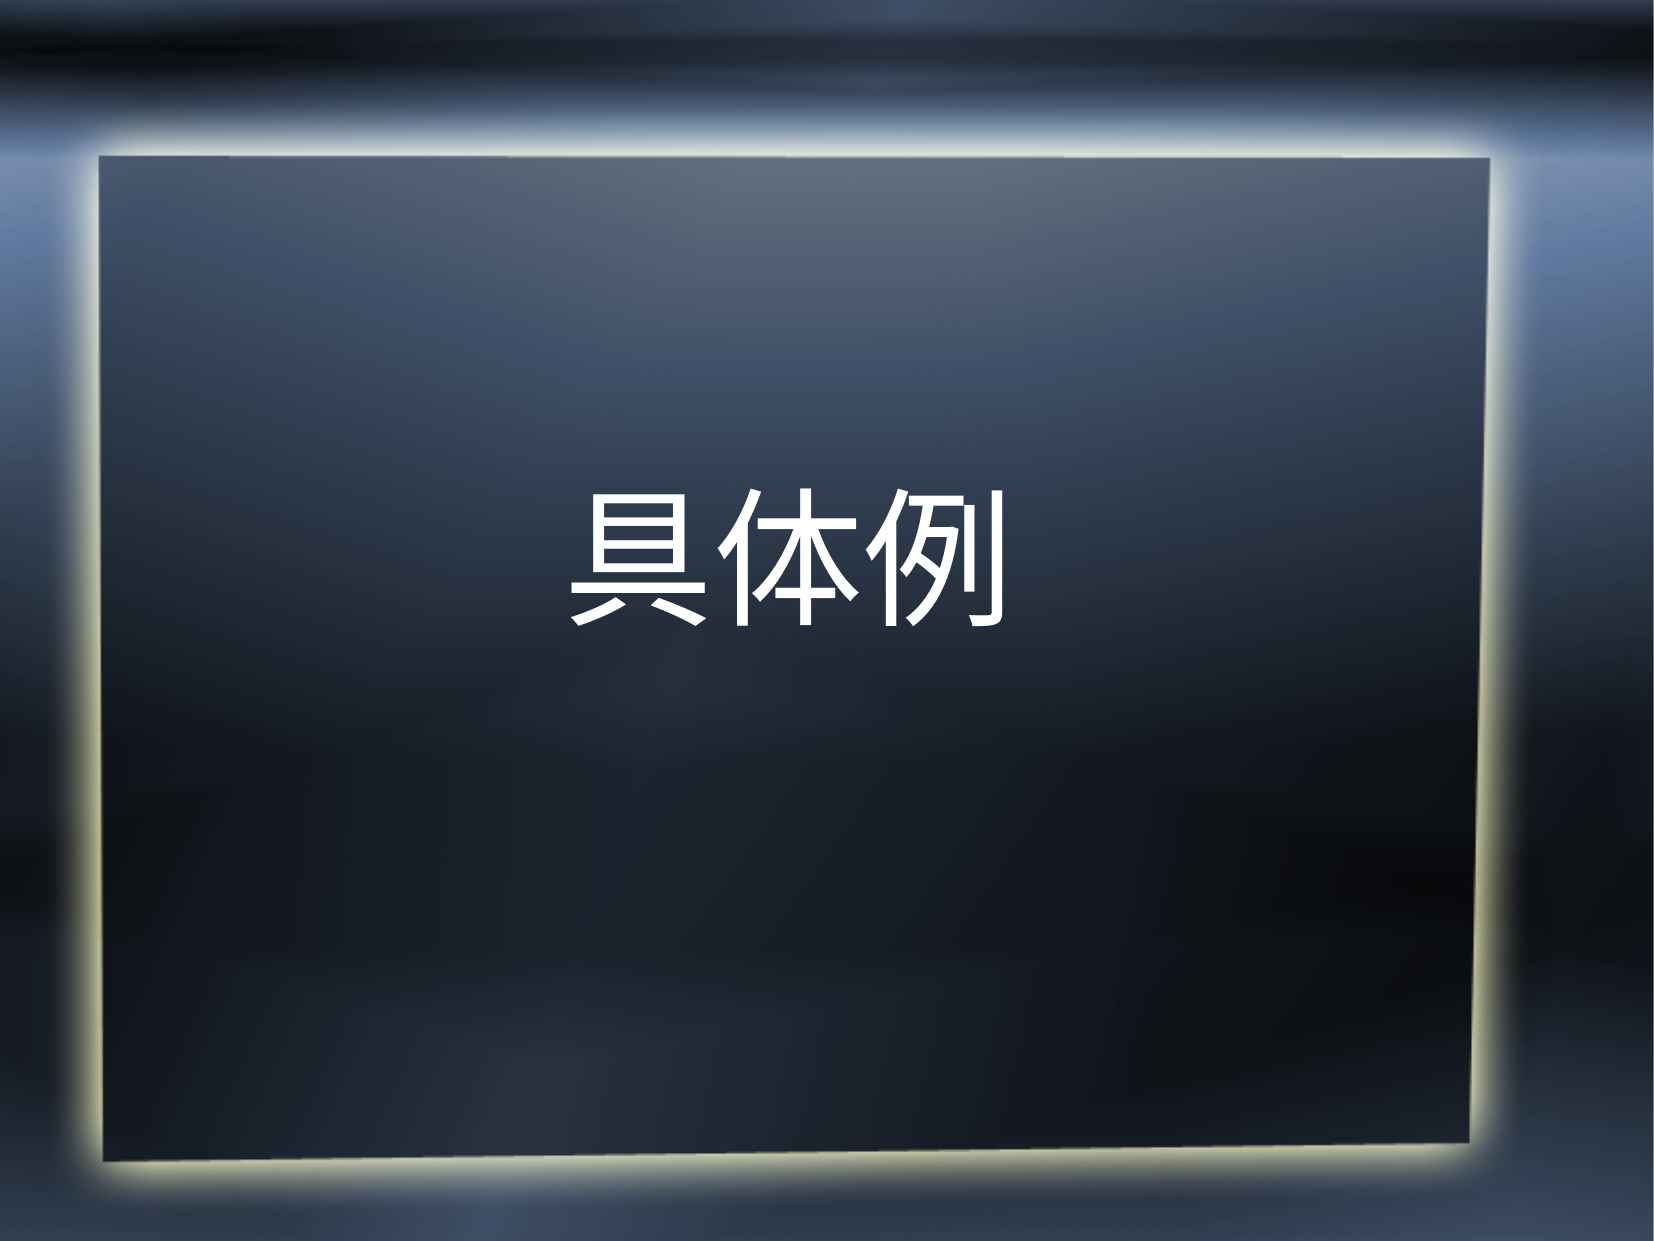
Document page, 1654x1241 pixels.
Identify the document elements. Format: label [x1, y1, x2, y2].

picture [0, 0, 1654, 1241]
text_box [135, 290, 1447, 1241]
